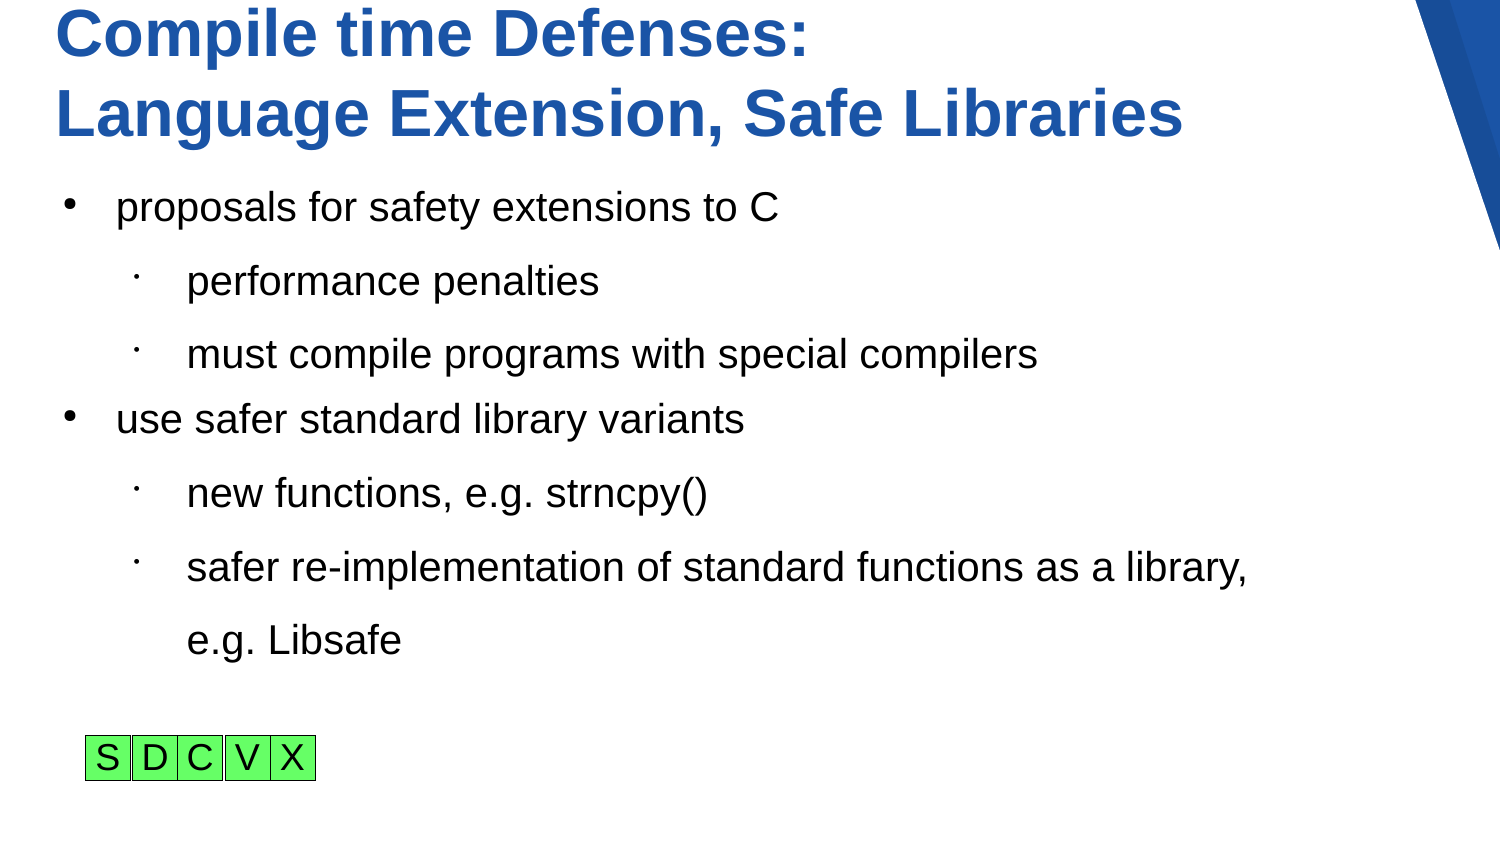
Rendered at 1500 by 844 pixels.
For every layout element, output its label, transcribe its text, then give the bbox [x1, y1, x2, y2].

list proposals for safety extensions to C performance penalties must compile programs with special compilers use safer standard library variants new functions, e.g. strncpy() safer re-implementation of standard functions as a library, e.g. Libsafe [30, 165, 1486, 710]
text_box X [270, 735, 316, 781]
text_box C [177, 735, 223, 781]
text_box V [225, 735, 270, 781]
title Compile time Defenses: Language Extension, Safe Libraries [40, 97, 1306, 166]
text_box D [132, 735, 177, 781]
text_box S [85, 735, 131, 781]
